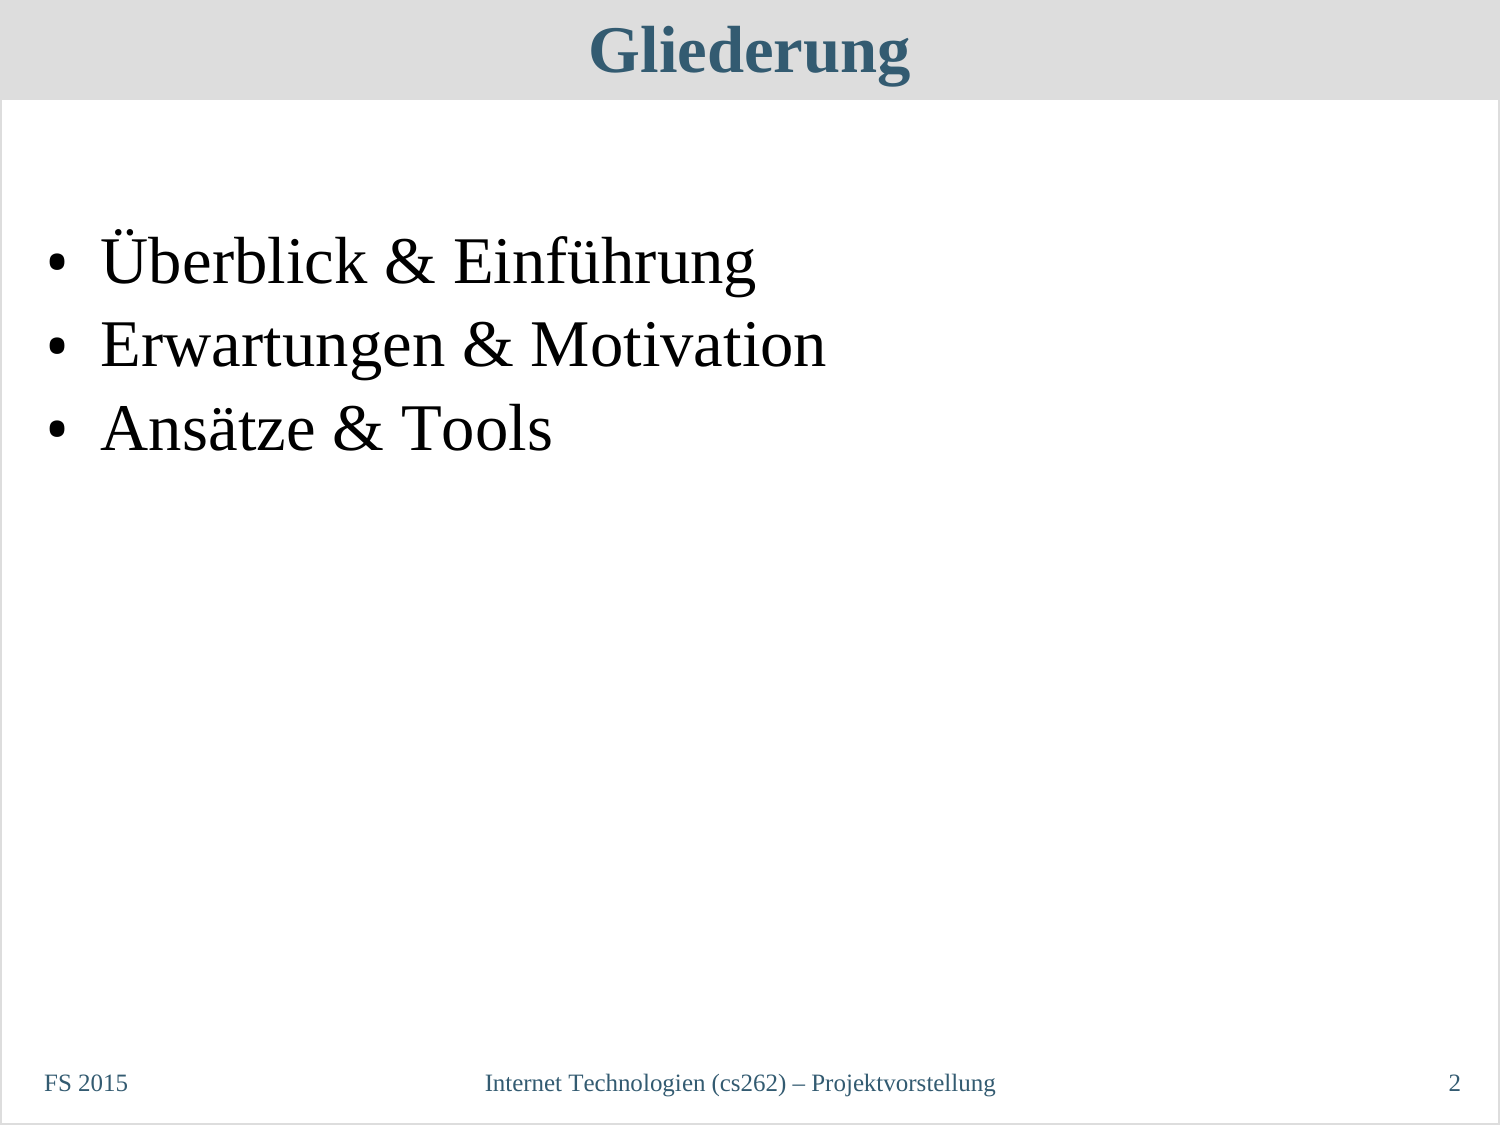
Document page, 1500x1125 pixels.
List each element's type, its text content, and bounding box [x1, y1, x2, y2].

text_box <Nummer> [1375, 1058, 1477, 1097]
text_box FS 2015 [29, 1058, 195, 1097]
text_box Internet Technologien (cs262) – Projektvorstellung [300, 1058, 1201, 1107]
list Überblick & Einführung Erwartungen & Motivation Ansätze & Tools [29, 116, 1480, 1004]
title Gliederung [0, 0, 1500, 100]
